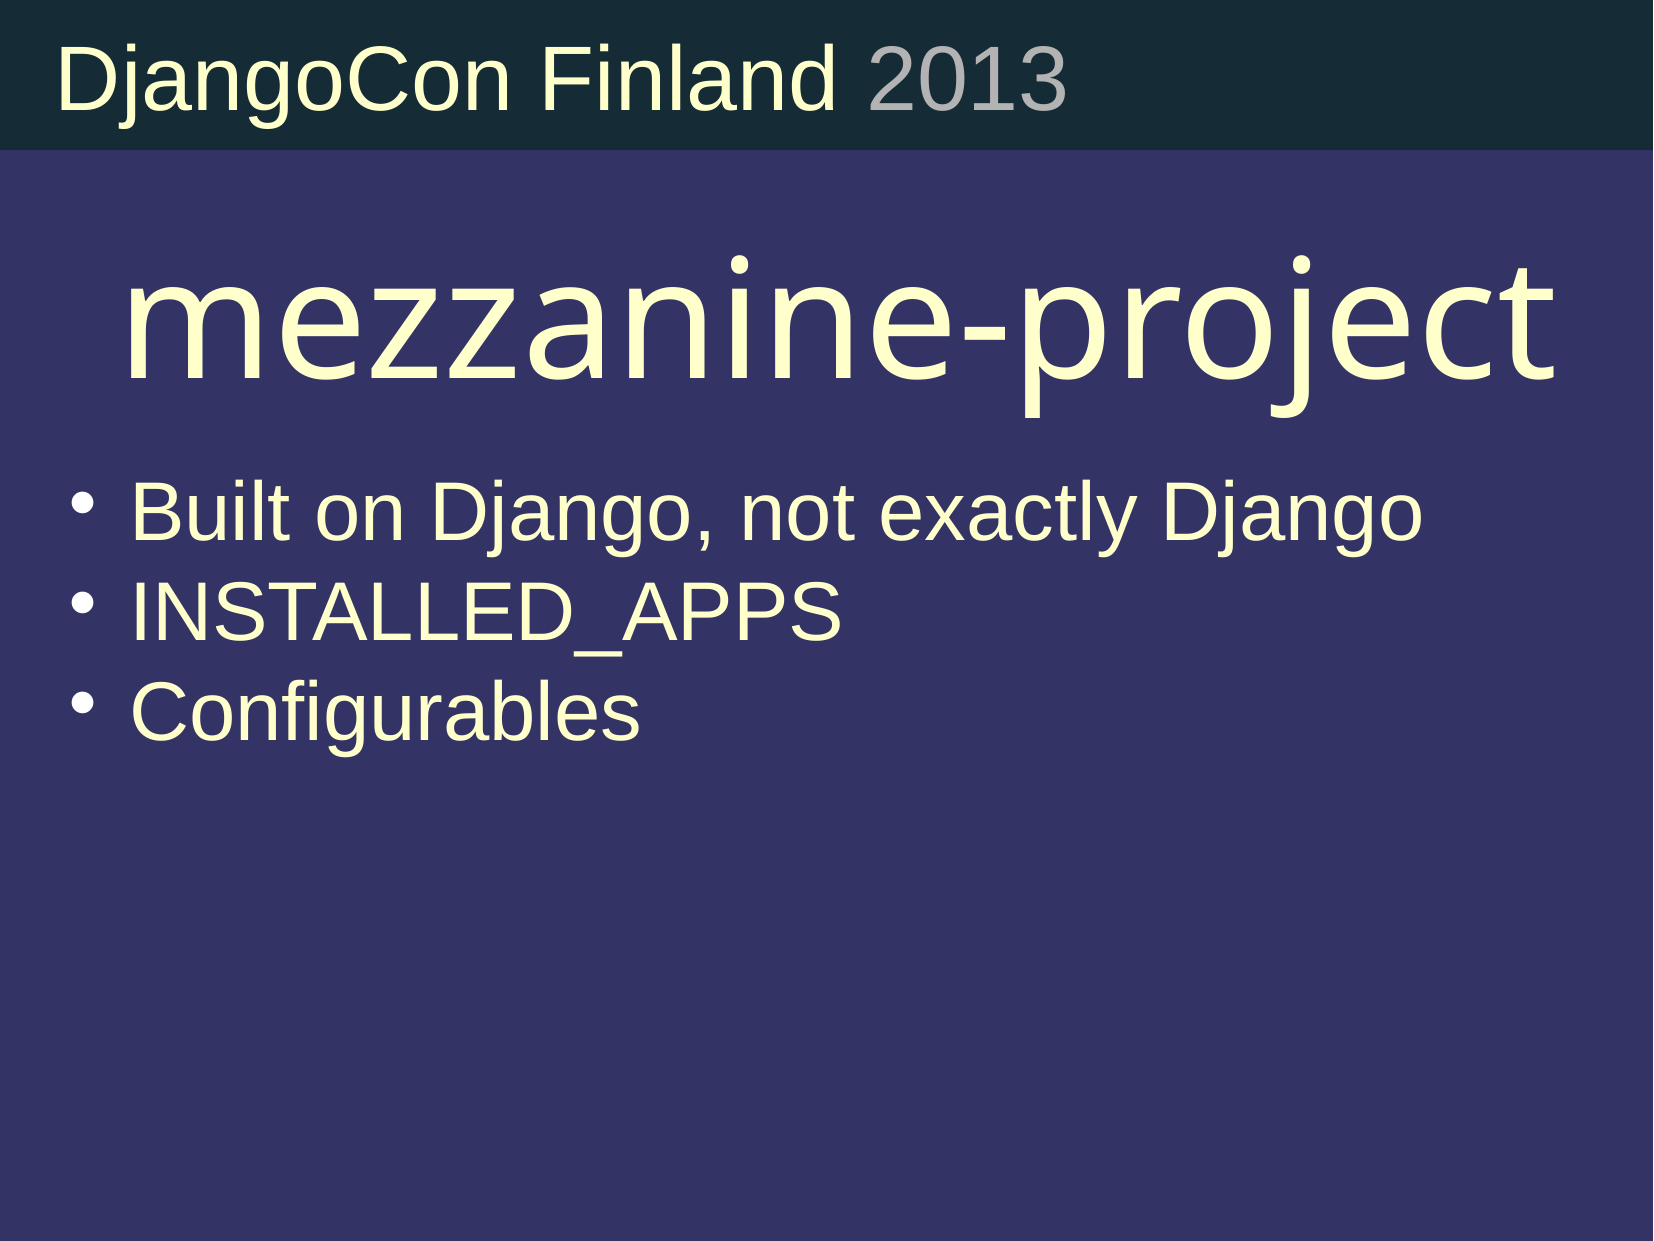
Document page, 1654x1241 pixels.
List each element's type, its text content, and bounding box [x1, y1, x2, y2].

subtitle mezzanine-project [26, 215, 1651, 413]
text_box Built on Django, not exactly Django INSTALLED_APPS Configurables [53, 449, 1613, 1163]
text_box [0, 0, 1653, 151]
title DjangoCon Finland 2013 [37, 0, 1088, 131]
